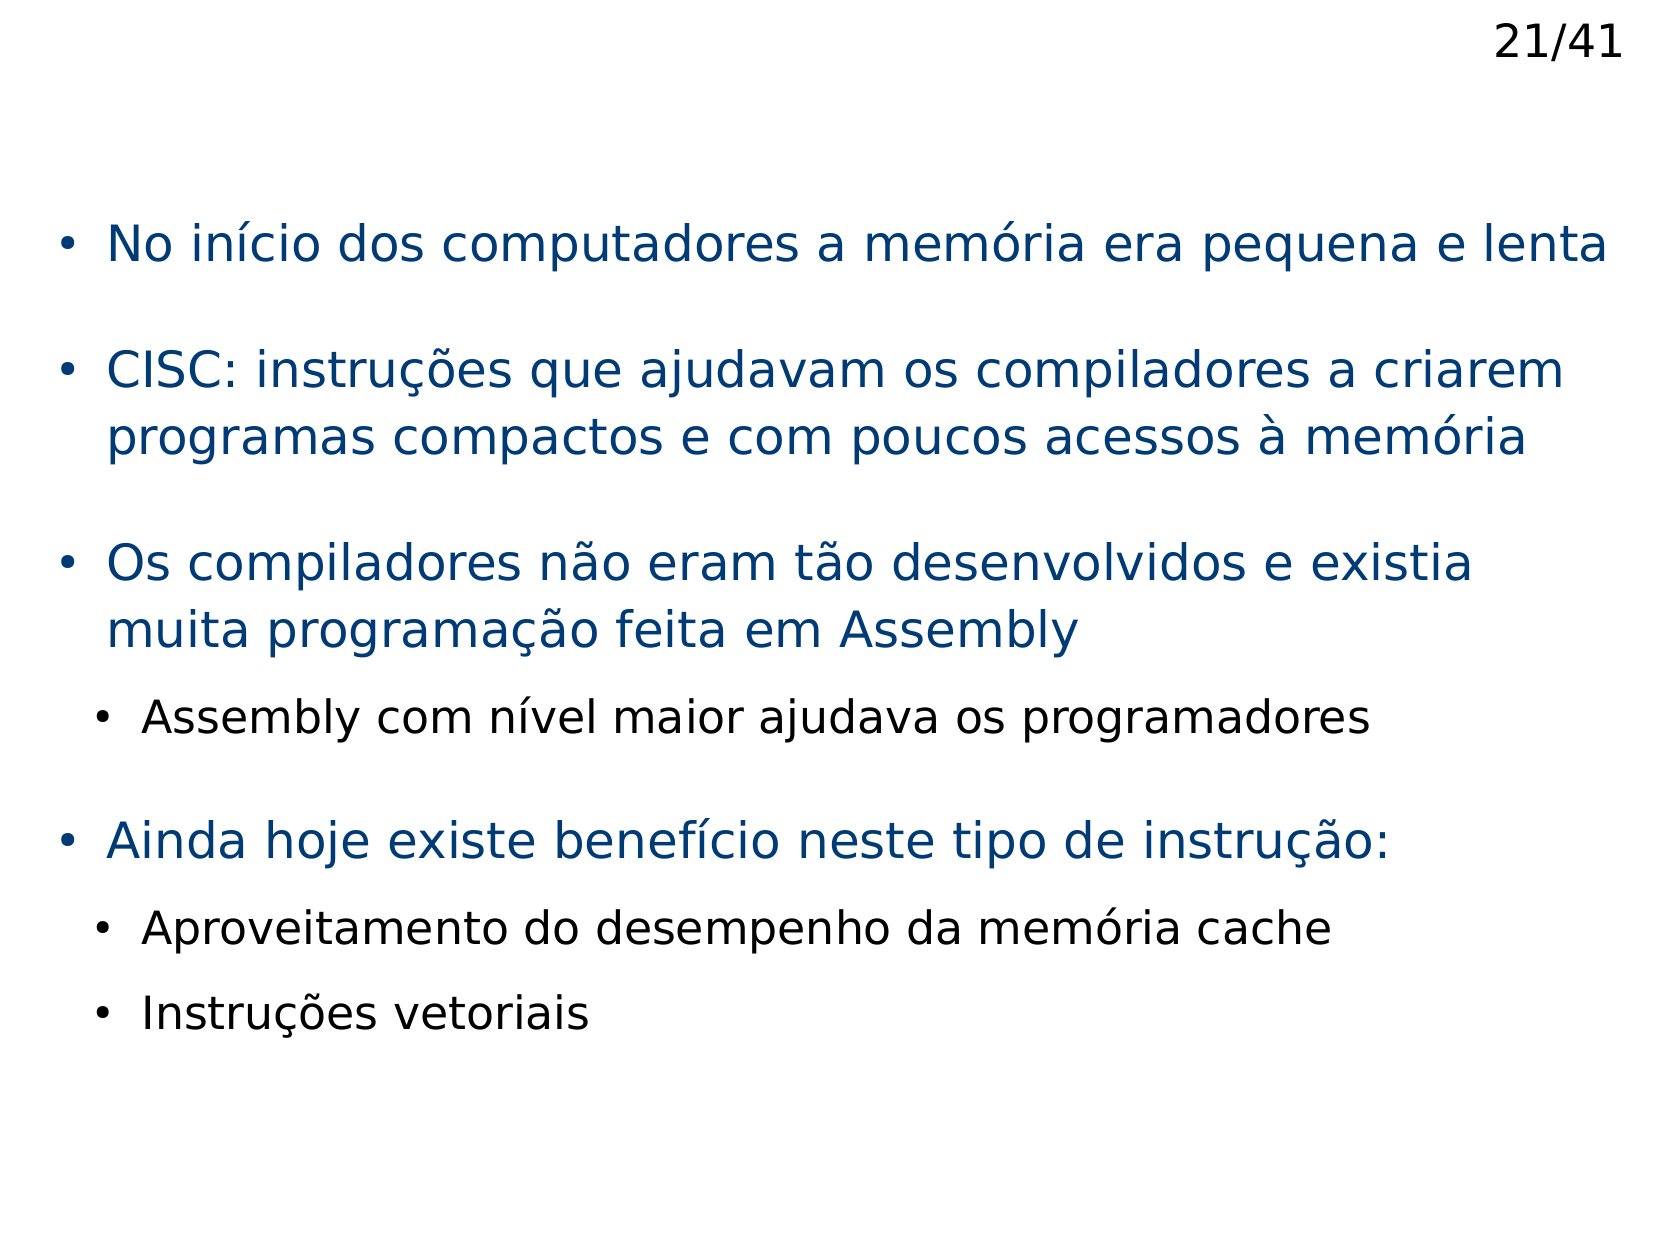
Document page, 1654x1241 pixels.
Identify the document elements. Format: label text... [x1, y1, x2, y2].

list No início dos computadores a memória era pequena e lenta CISC: instruções que ajudavam os compiladores a criarem programas compactos e com poucos acessos à memória Os compiladores não eram tão desenvolvidos e existia muita programação feita em Assembly Assembly com nível maior ajudava os programadores Ainda hoje existe benefício neste tipo de instrução: Aproveitamento do desempenho da memória cache Instruções vetoriais [59, 206, 1625, 1211]
